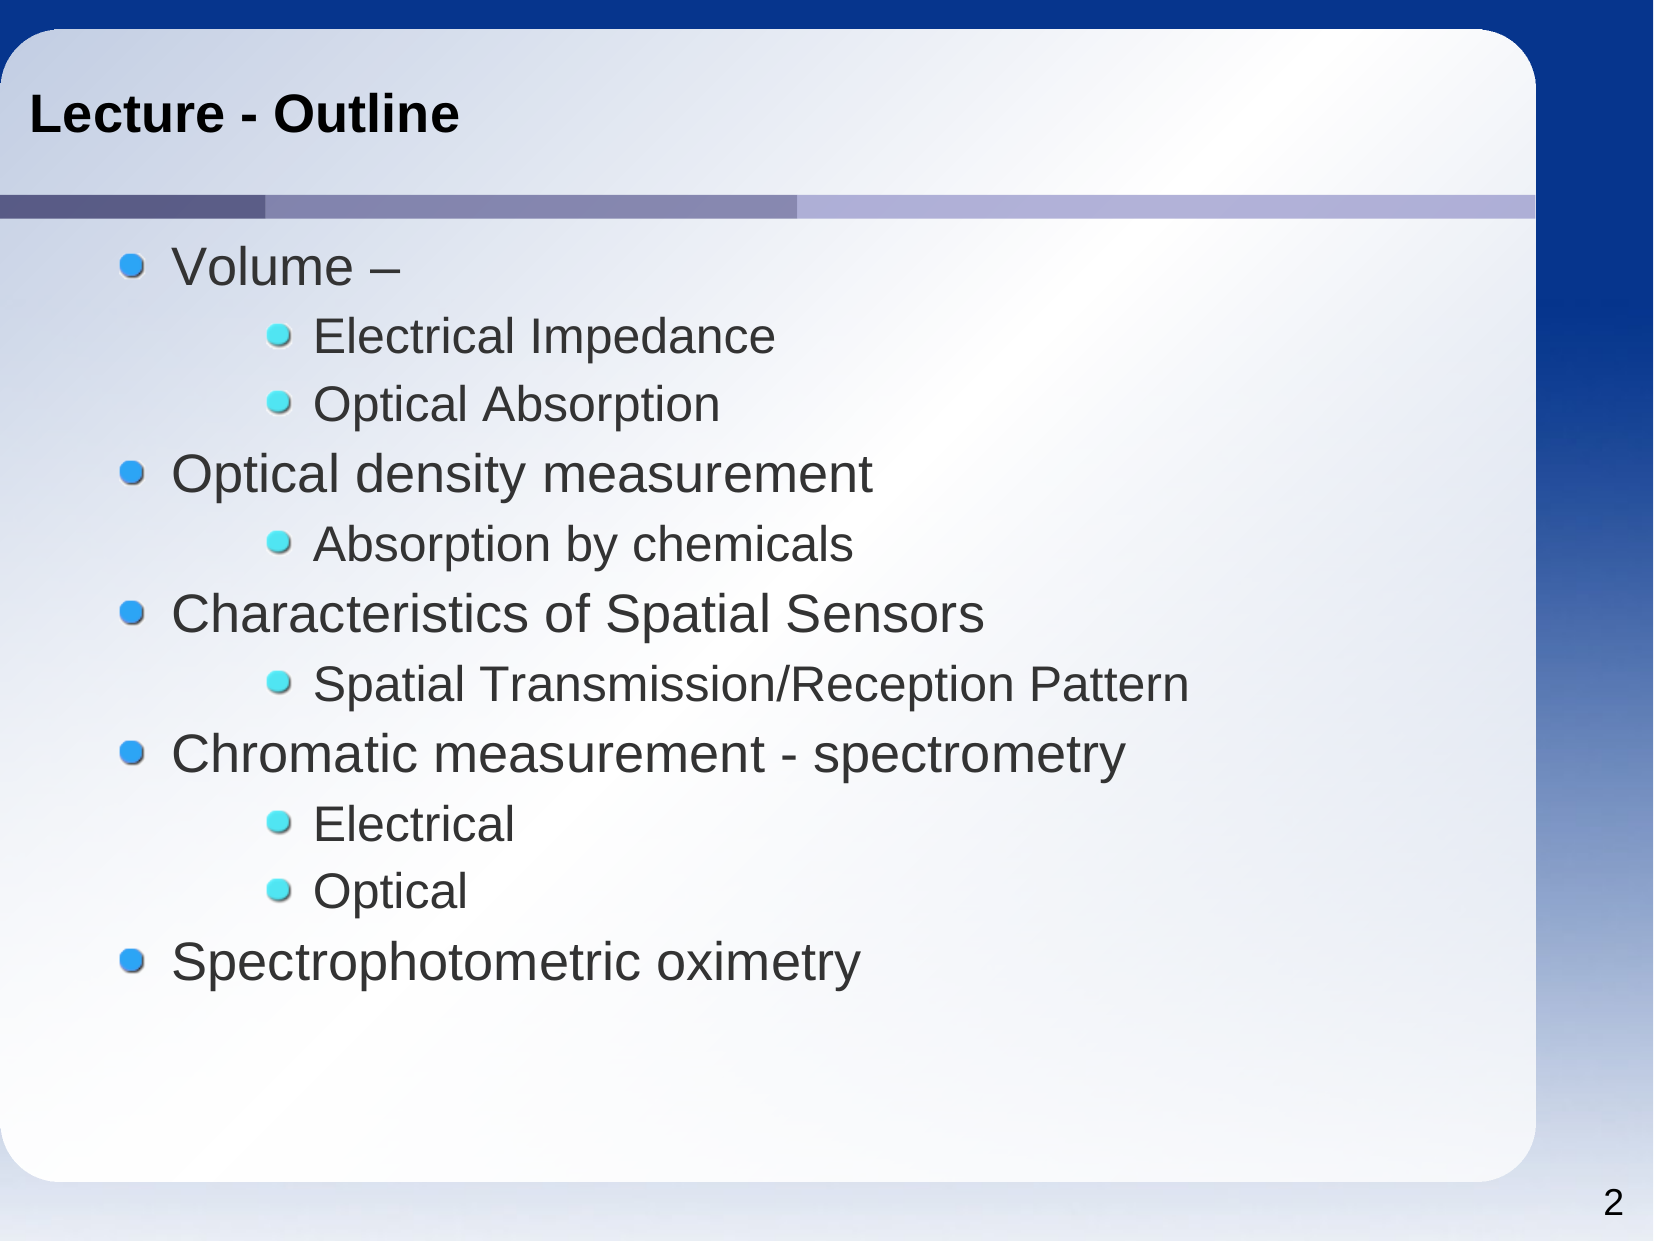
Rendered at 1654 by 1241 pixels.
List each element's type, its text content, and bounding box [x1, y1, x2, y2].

picture [0, 0, 1654, 1241]
title Lecture - Outline [29, 49, 1506, 178]
list Volume – Electrical Impedance Optical Absorption Optical density measurement Absorption by chemicals Characteristics of Spatial Sensors Spatial Transmission/Reception Pattern Chromatic measurement - spectrometry Electrical Optical Spectrophotometric oximetry [29, 236, 1506, 1152]
